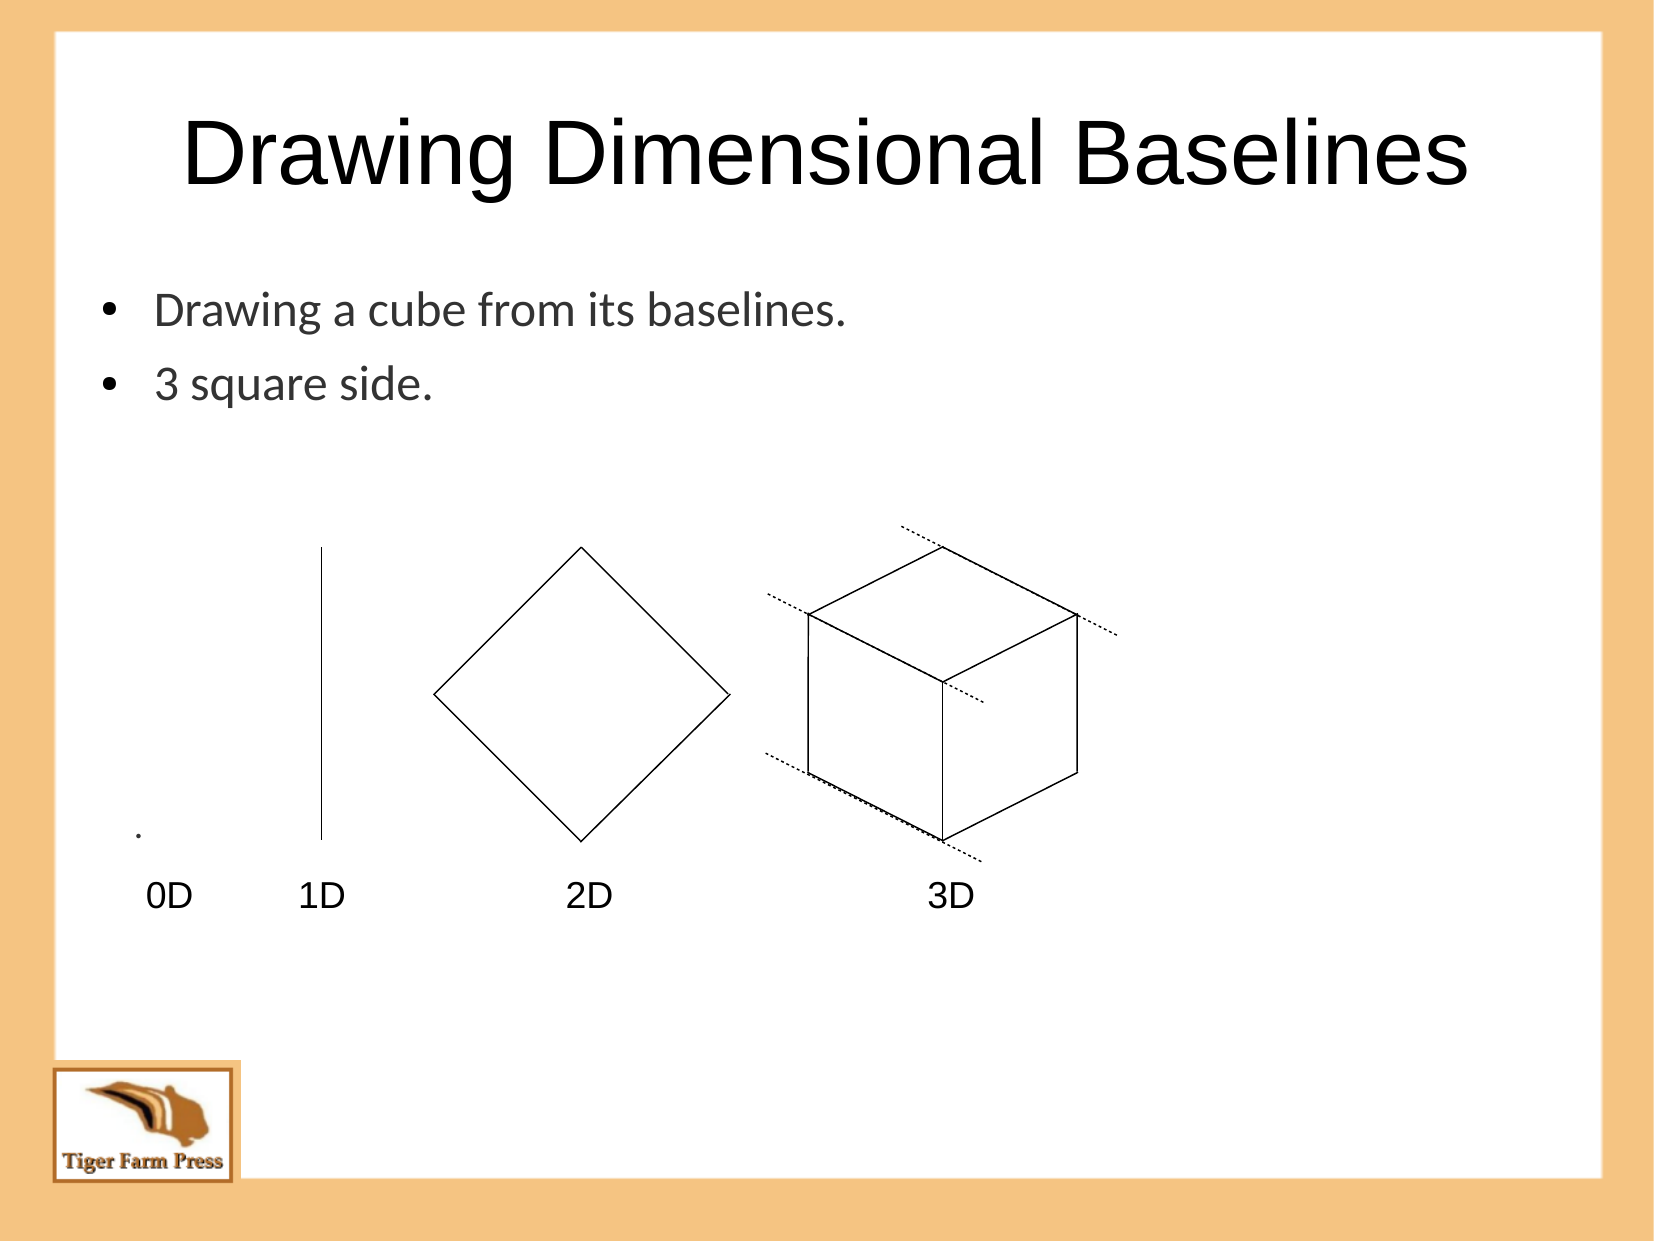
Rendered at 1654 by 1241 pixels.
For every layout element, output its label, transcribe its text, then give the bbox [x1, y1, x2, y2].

list Drawing a cube from its baselines. 3 square side. . 0D 1D 2D 3D [82, 290, 1571, 1109]
title Drawing Dimensional Baselines [82, 49, 1571, 257]
picture [0, 0, 1654, 1241]
